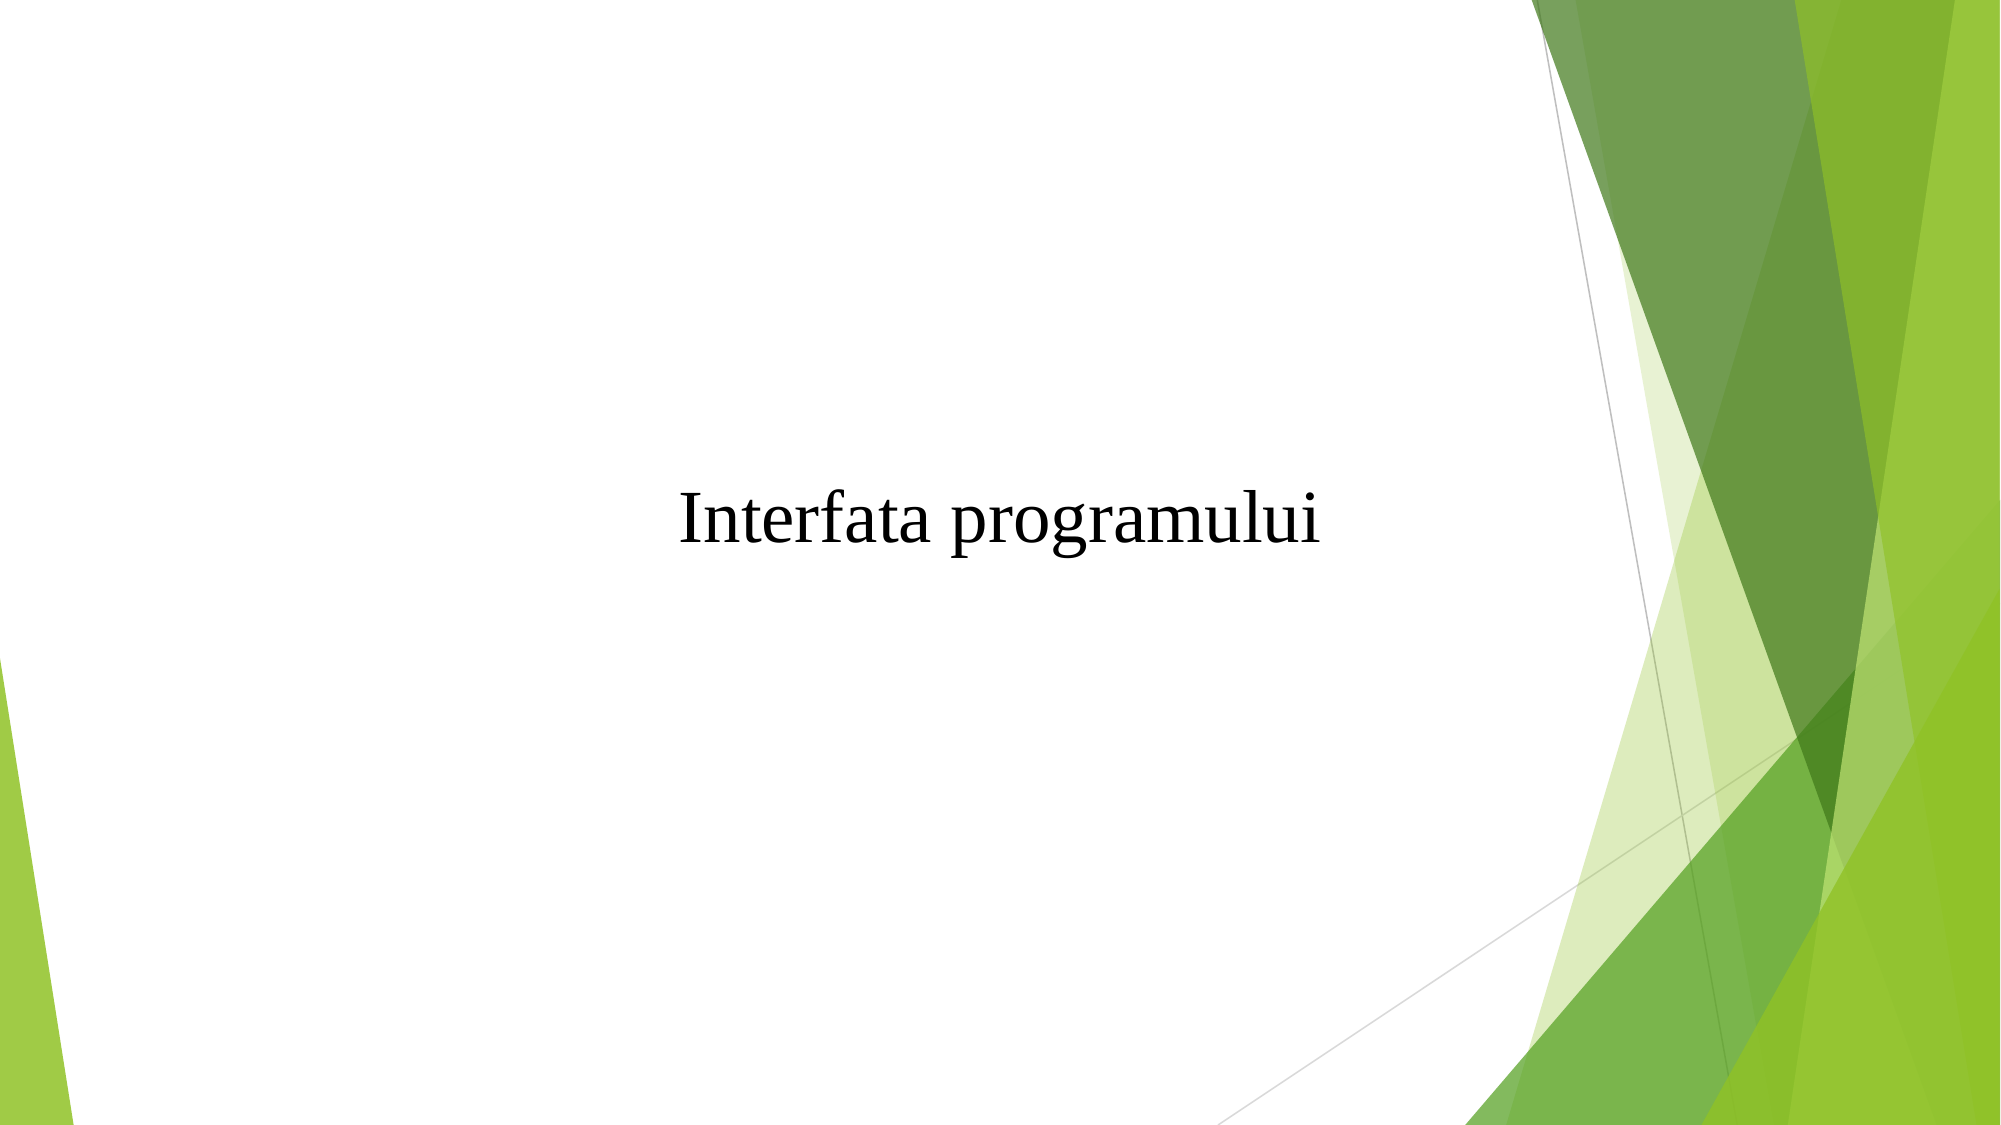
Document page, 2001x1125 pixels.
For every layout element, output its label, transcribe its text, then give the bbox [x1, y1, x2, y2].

title Interfata programului [0, 99, 2000, 1125]
